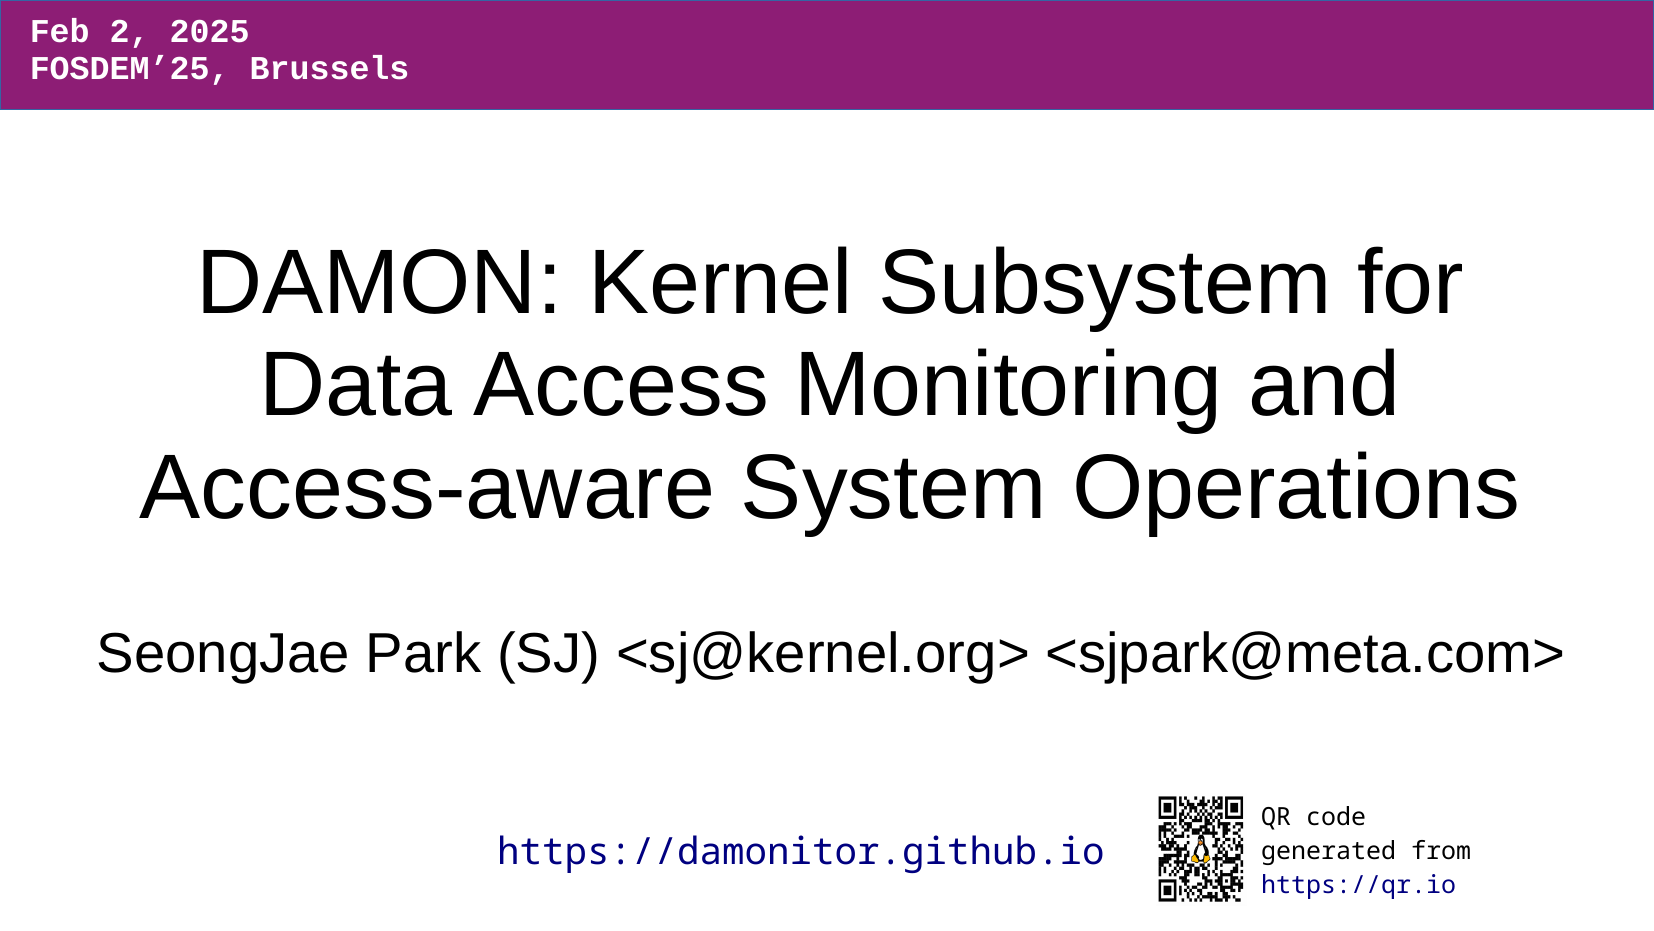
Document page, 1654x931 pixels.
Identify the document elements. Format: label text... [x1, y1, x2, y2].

subtitle DAMON: Kernel Subsystem for Data Access Monitoring and Access-aware System Operations SeongJae Park (SJ) <sj@kernel.org> <sjpark@meta.com> [86, 128, 1576, 787]
picture [1156, 793, 1246, 906]
text_box Feb 2, 2025 FOSDEM’25, Brussels [15, 6, 586, 122]
text_box QR code generated from https://qr.io [1246, 791, 1636, 909]
text_box [0, 0, 1654, 110]
text_box https://damonitor.github.io [482, 817, 1120, 884]
